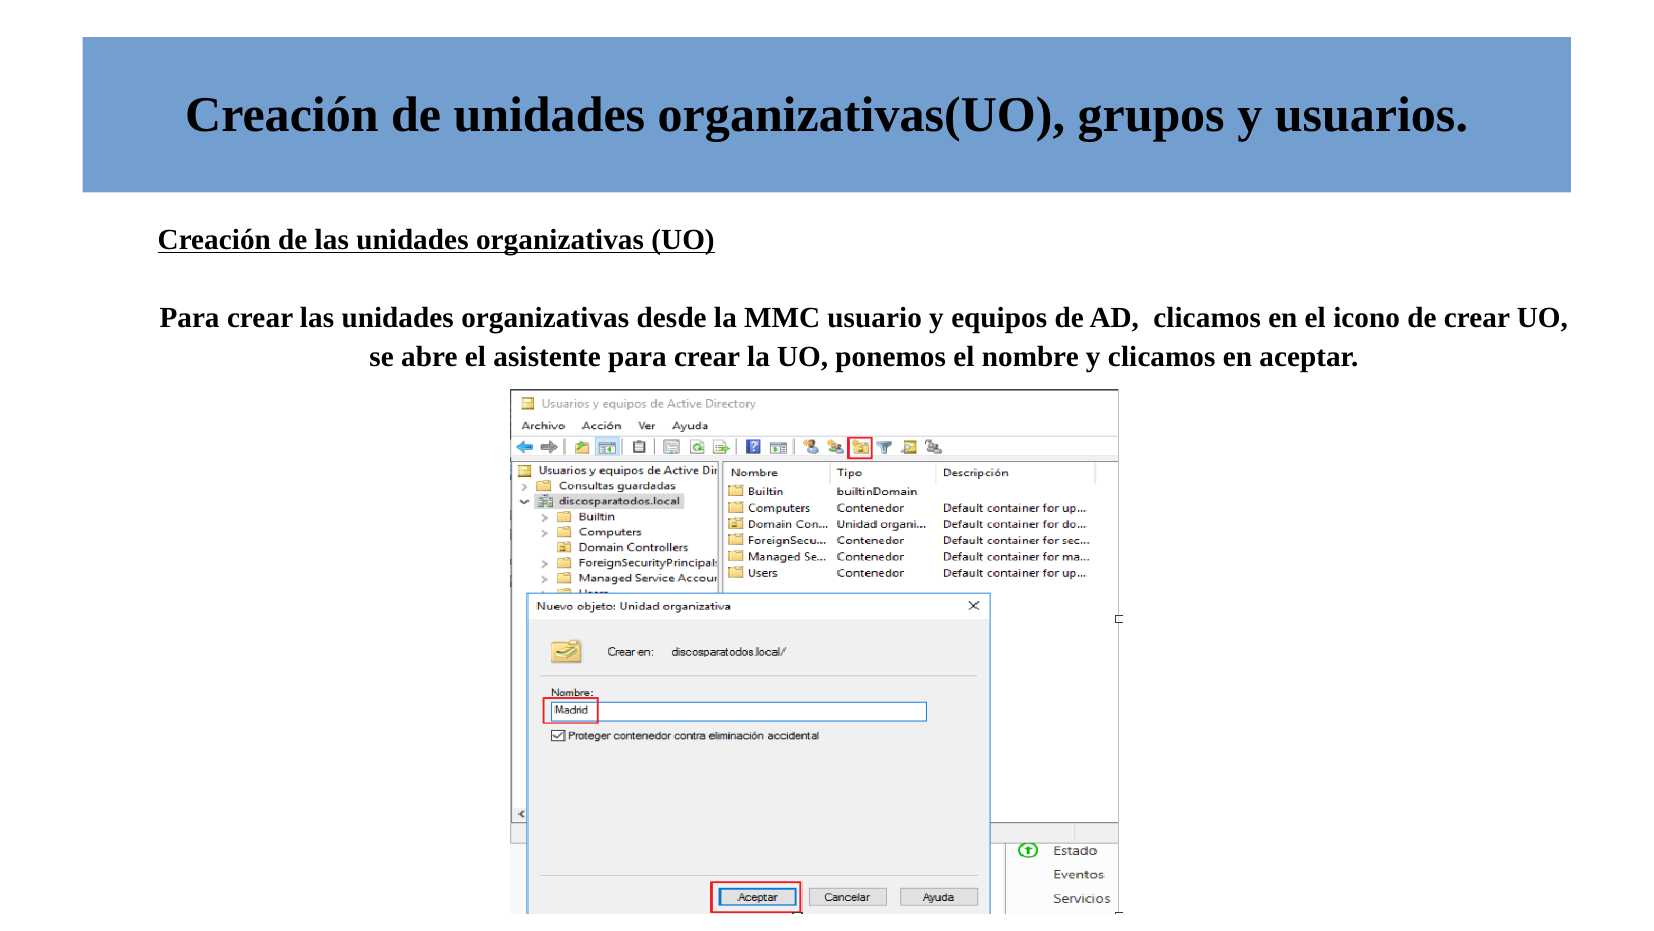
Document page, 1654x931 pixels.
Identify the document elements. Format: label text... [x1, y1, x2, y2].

picture [510, 389, 1123, 914]
list Creación de las unidades organizativas (UO) Para crear las unidades organizativas desde la MMC usuario y equipos de AD, clicamos en el icono de crear UO, se abre el asistente para crear la UO, ponemos el nombre y clicamos en aceptar. [82, 217, 1571, 758]
title Creación de unidades organizativas(UO), grupos y usuarios. [82, 37, 1571, 193]
